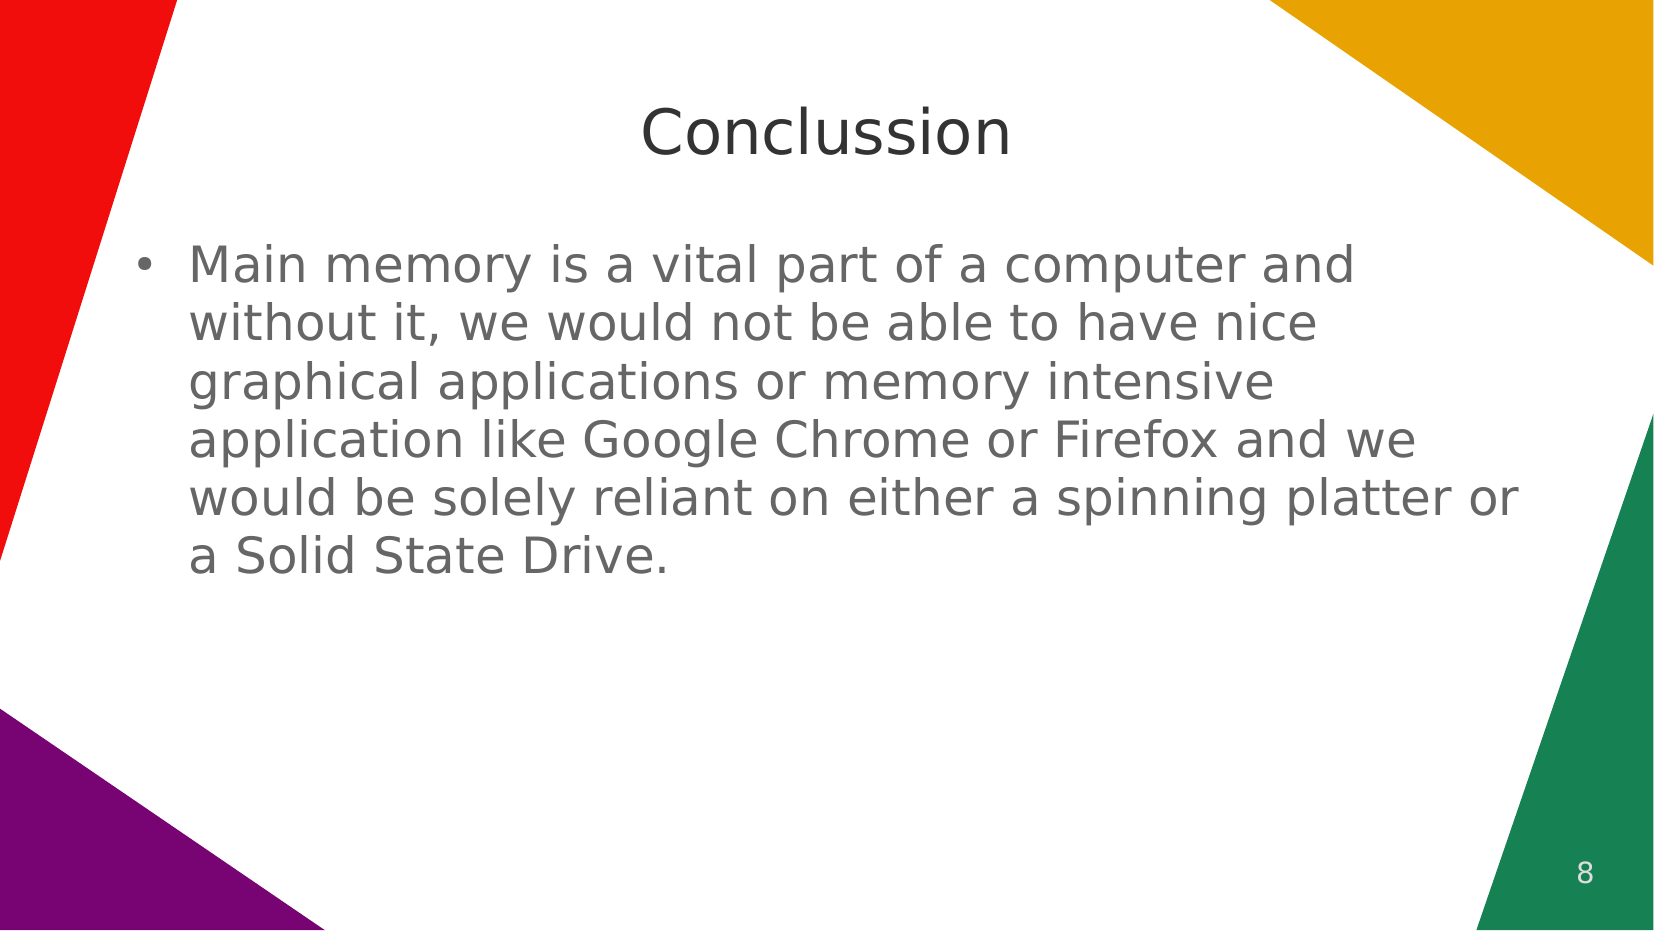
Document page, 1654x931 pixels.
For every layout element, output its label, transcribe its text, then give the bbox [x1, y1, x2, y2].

list Main memory is a vital part of a computer and without it, we would not be able to have nice graphical applications or memory intensive application like Google Chrome or Firefox and we would be solely reliant on either a spinning platter or a Solid State Drive. [118, 236, 1536, 827]
title Conclussion [118, 59, 1536, 207]
